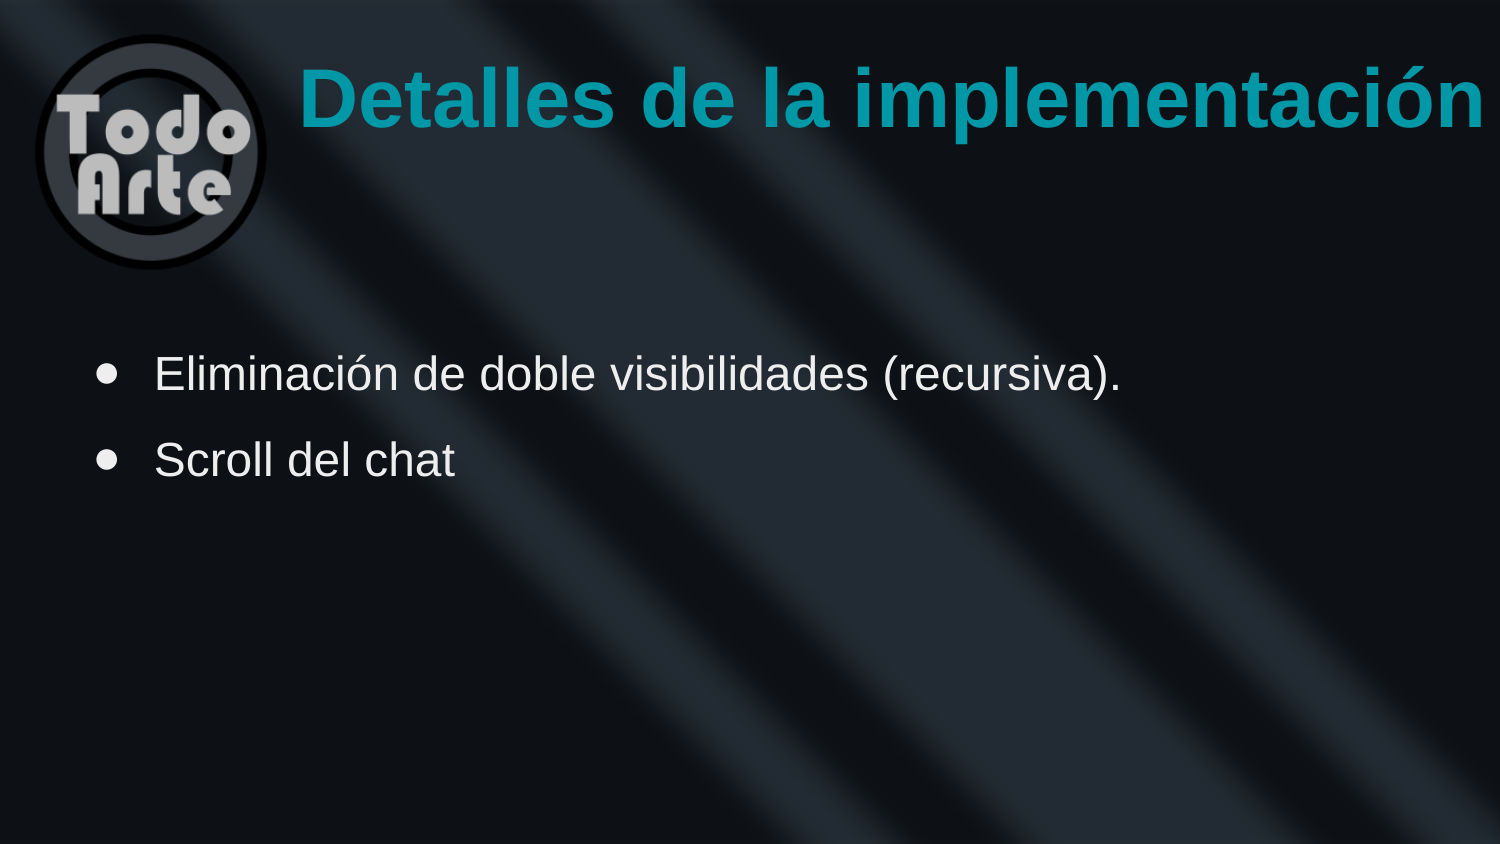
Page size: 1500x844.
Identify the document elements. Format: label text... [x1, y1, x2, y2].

text_box Eliminación de doble visibilidades (recursiva). Scroll del chat [63, 298, 1387, 791]
picture [0, 0, 1500, 844]
title Detalles de la implementación [218, 29, 1500, 160]
